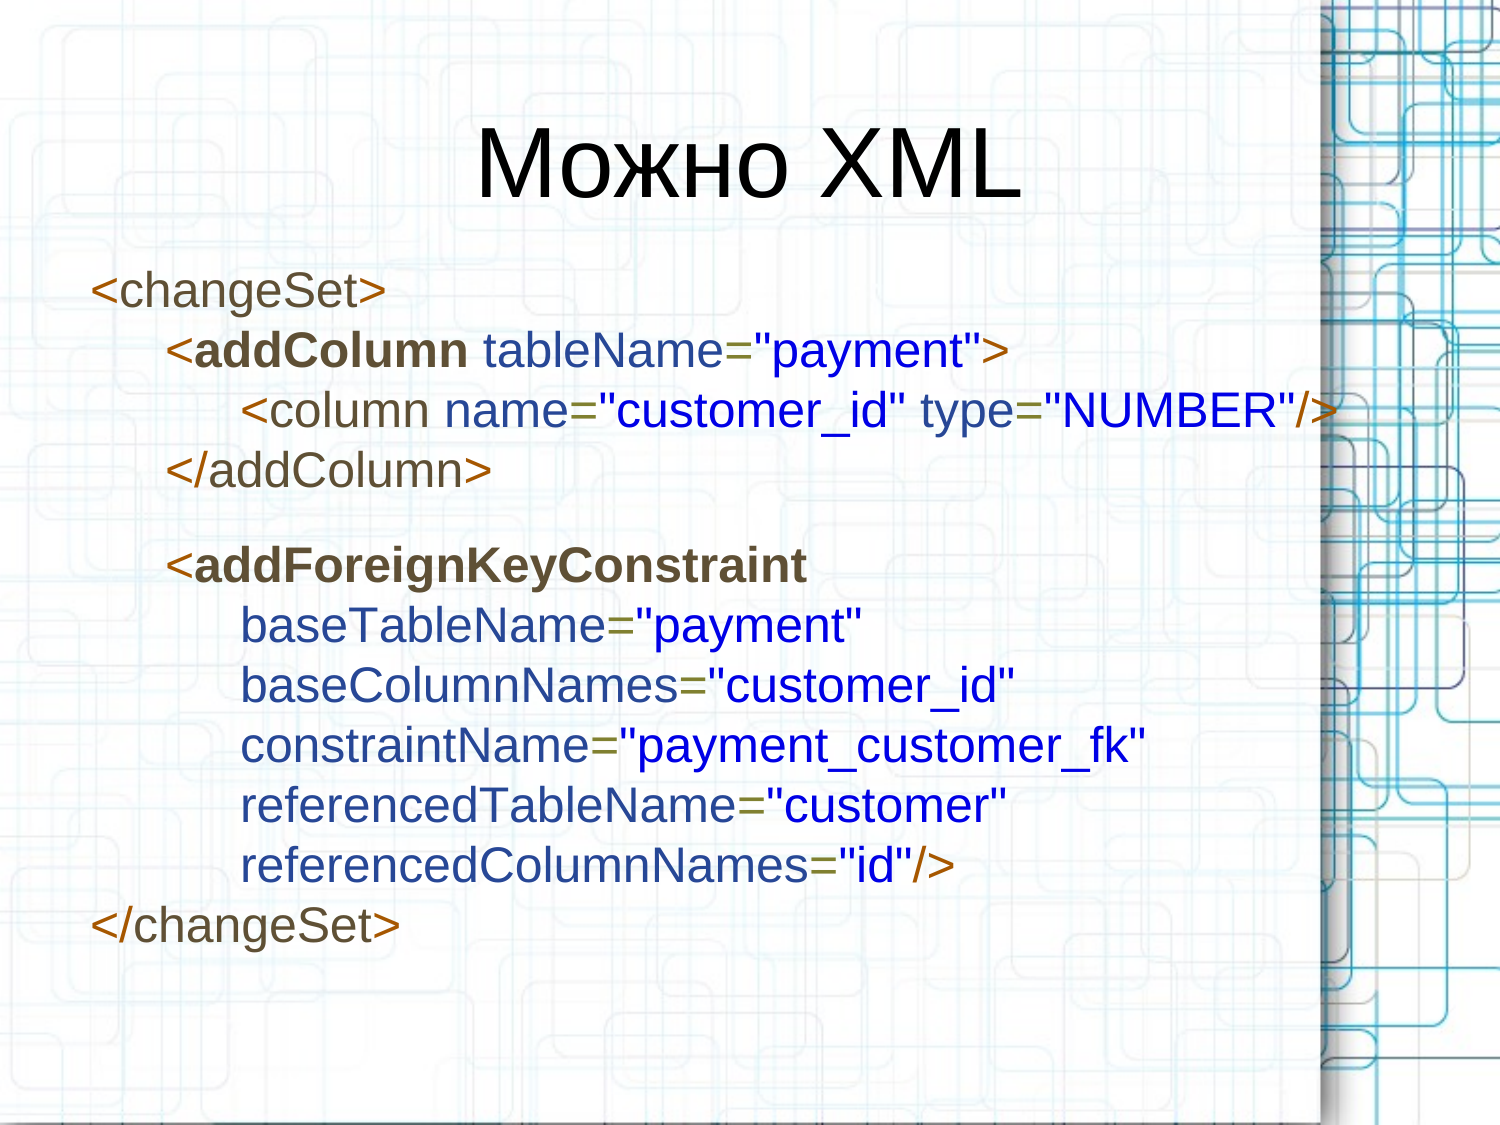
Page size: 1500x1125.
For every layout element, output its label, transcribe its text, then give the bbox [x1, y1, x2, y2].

list <changeSet> <addColumn tableName="payment"> <column name="customer_id" type="NUMBER"/> </addColumn> <addForeignKeyConstraint baseTableName="payment" baseColumnNames="customer_id" constraintName="payment_customer_fk" referencedTableName="customer" referencedColumnNames="id"/> </changeSet> [75, 242, 1425, 1057]
picture [0, 0, 1500, 1125]
title Можно XML [75, 45, 1425, 233]
